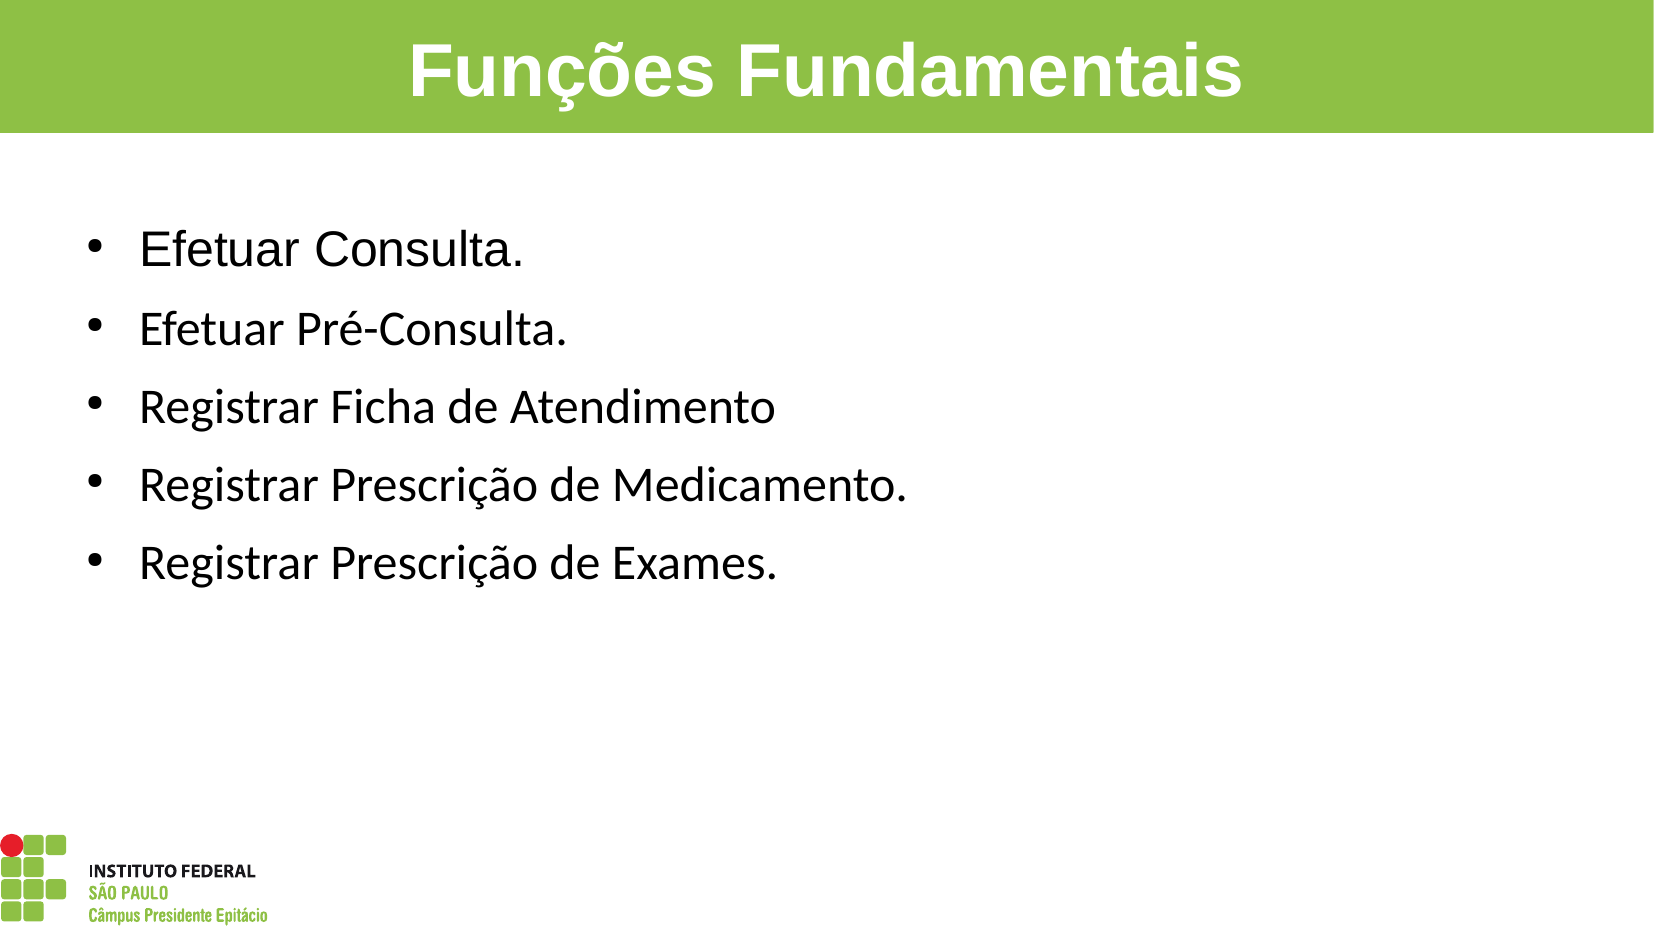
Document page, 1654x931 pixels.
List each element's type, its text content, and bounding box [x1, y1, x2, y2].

picture [0, 833, 272, 928]
text_box Funções Fundamentais [0, 0, 1654, 132]
list Efetuar Consulta. Efetuar Pré-Consulta. Registrar Ficha de Atendimento Registrar Prescrição de Medicamento. Registrar Prescrição de Exames. [53, 132, 1621, 804]
